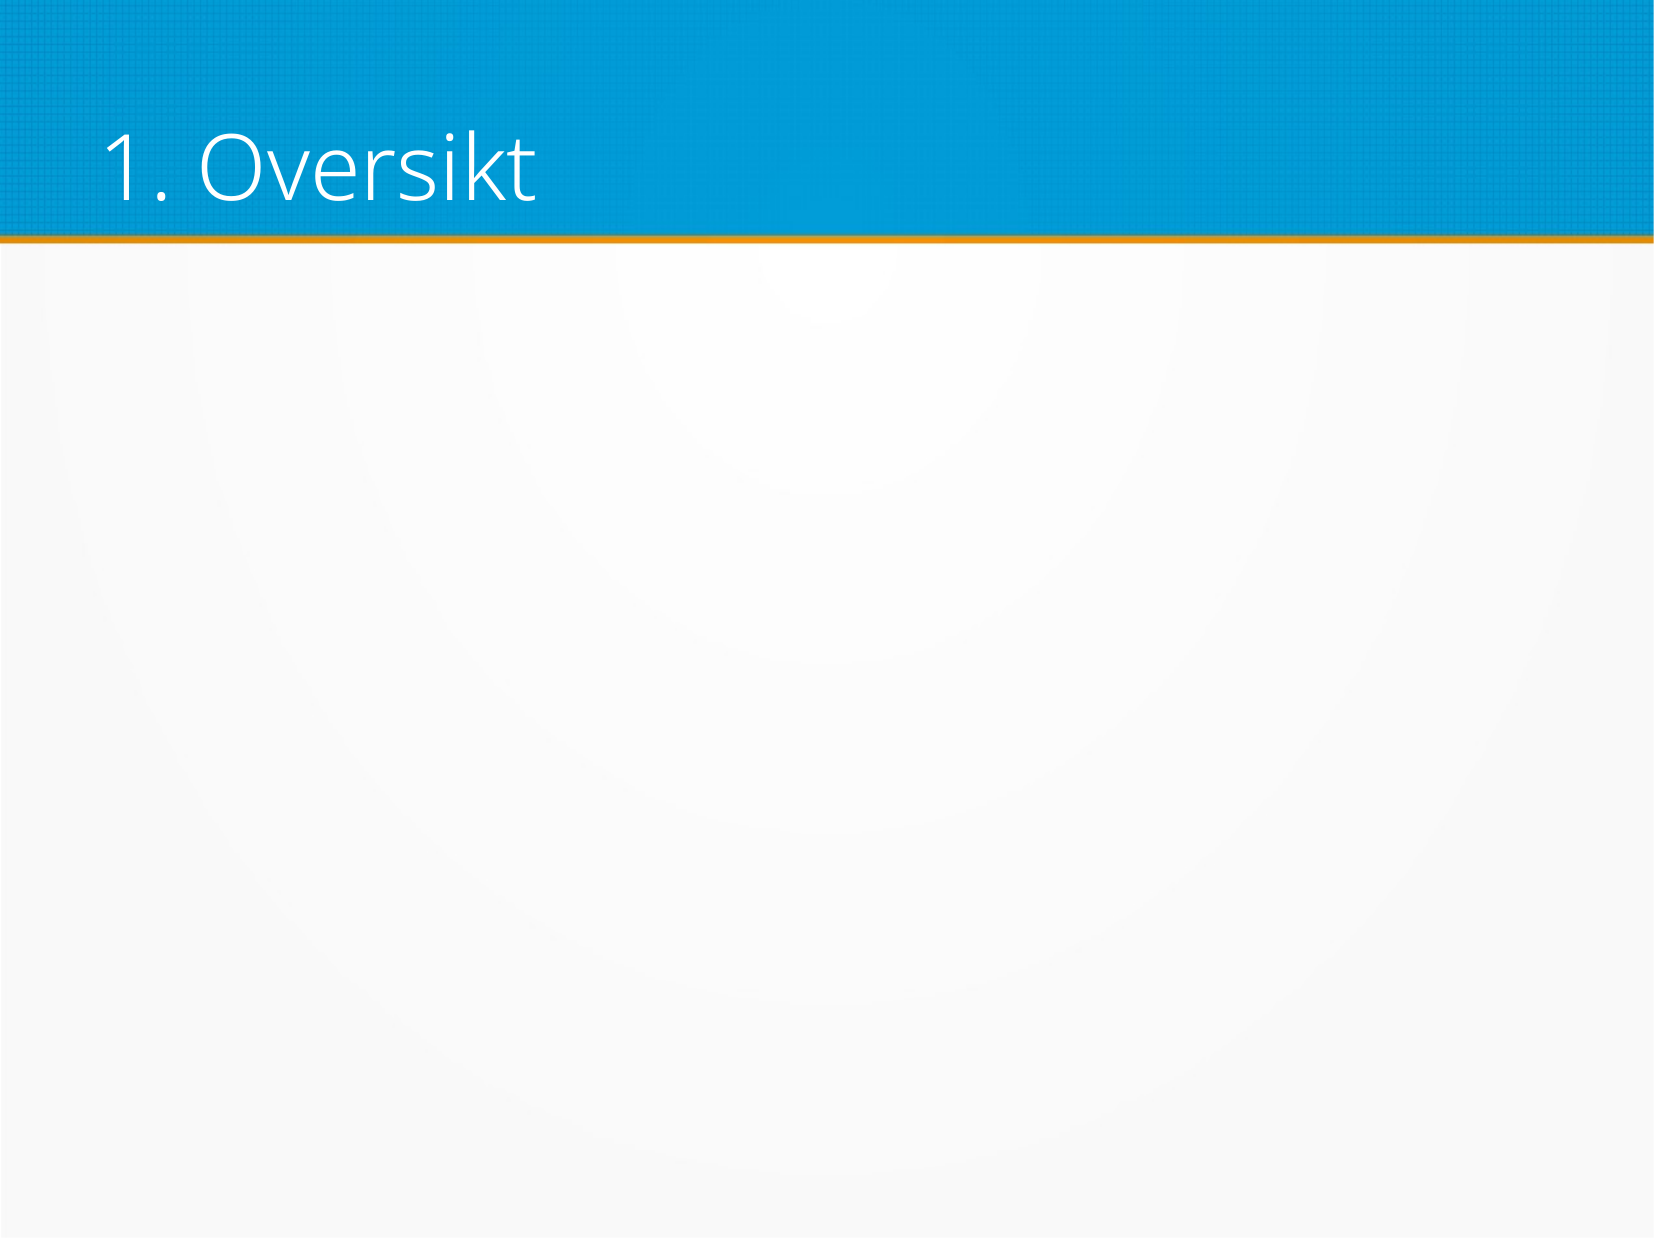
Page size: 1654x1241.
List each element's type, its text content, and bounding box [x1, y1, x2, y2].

title 1. Oversikt [98, 19, 1654, 227]
picture [0, 233, 1654, 1241]
